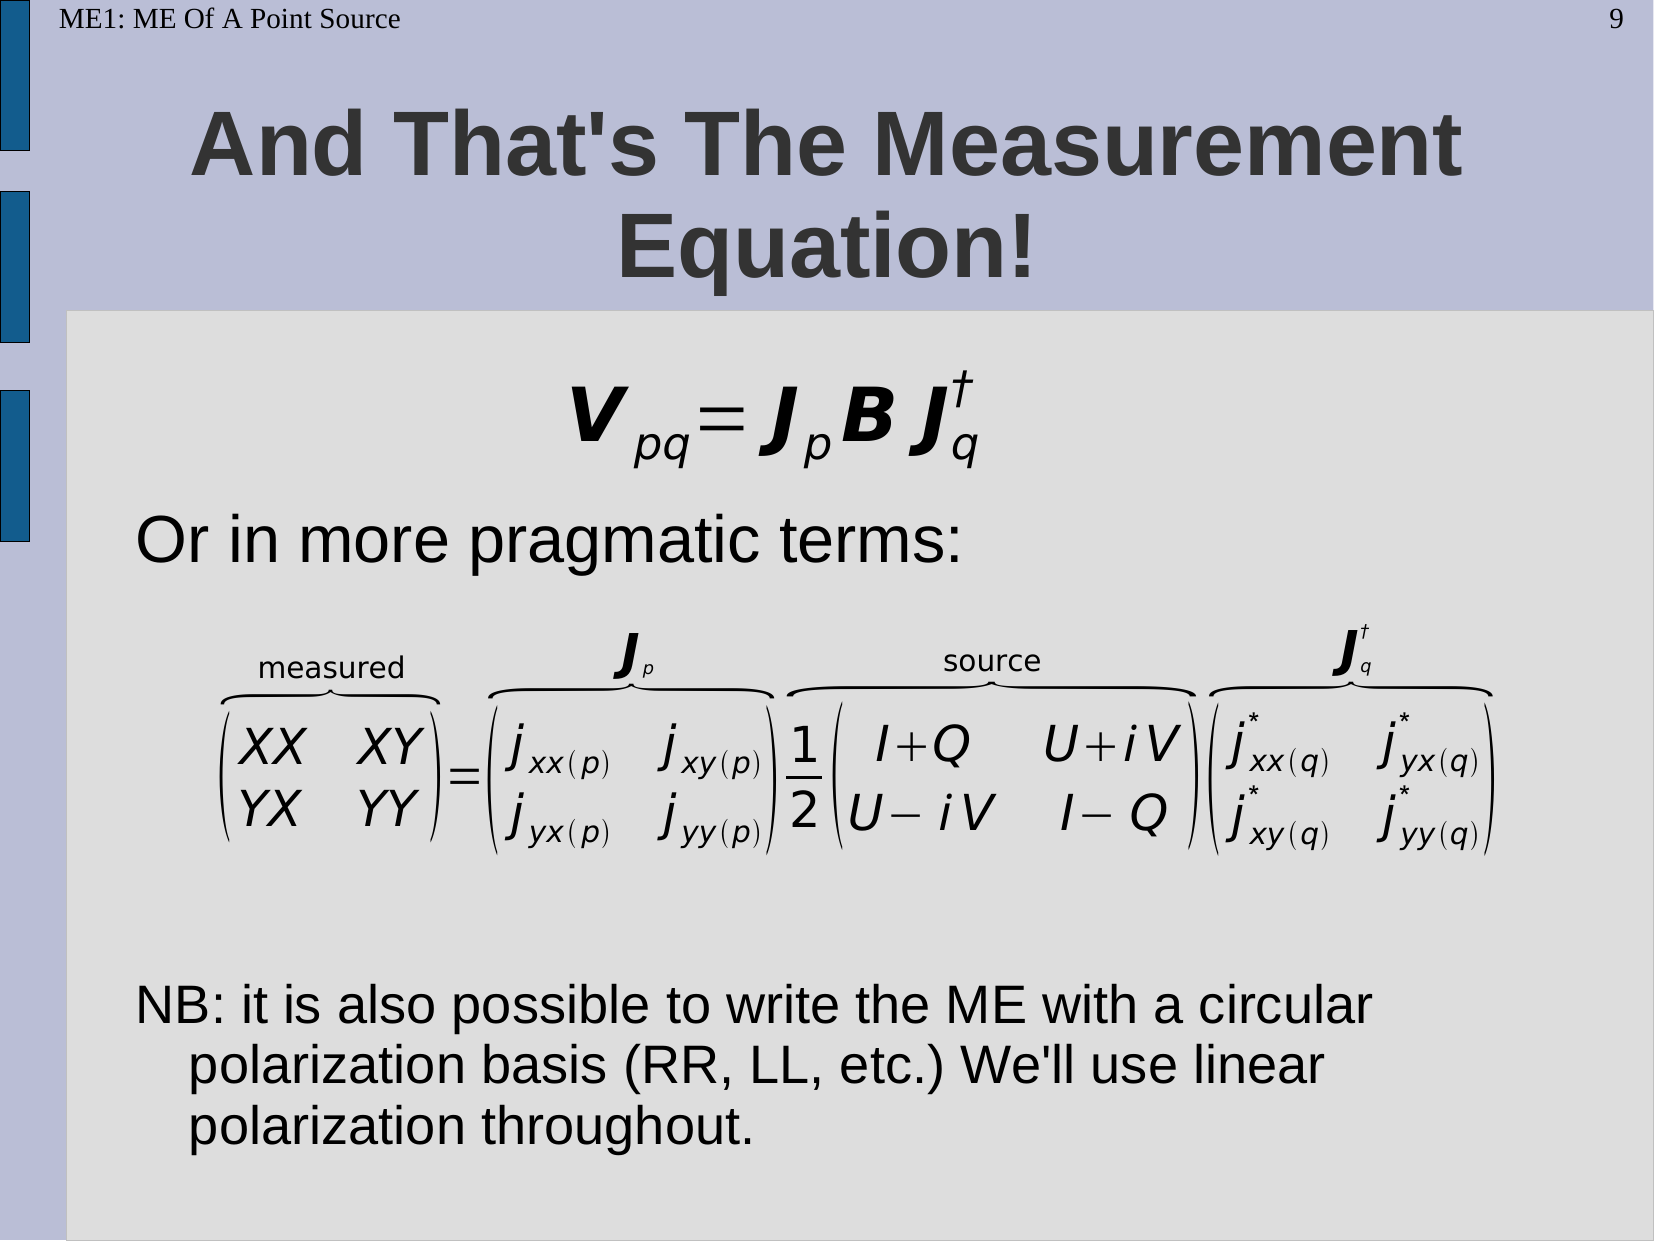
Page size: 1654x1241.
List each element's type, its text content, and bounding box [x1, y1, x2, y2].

list NB: it is also possible to write the ME with a circular polarization basis (RR, LL, etc.) We'll use linear polarization throughout. [118, 974, 1531, 1164]
chart [560, 362, 986, 471]
title And That's The Measurement Equation! [121, 87, 1534, 302]
list Or in more pragmatic terms: [118, 501, 1531, 621]
chart [210, 621, 1506, 859]
